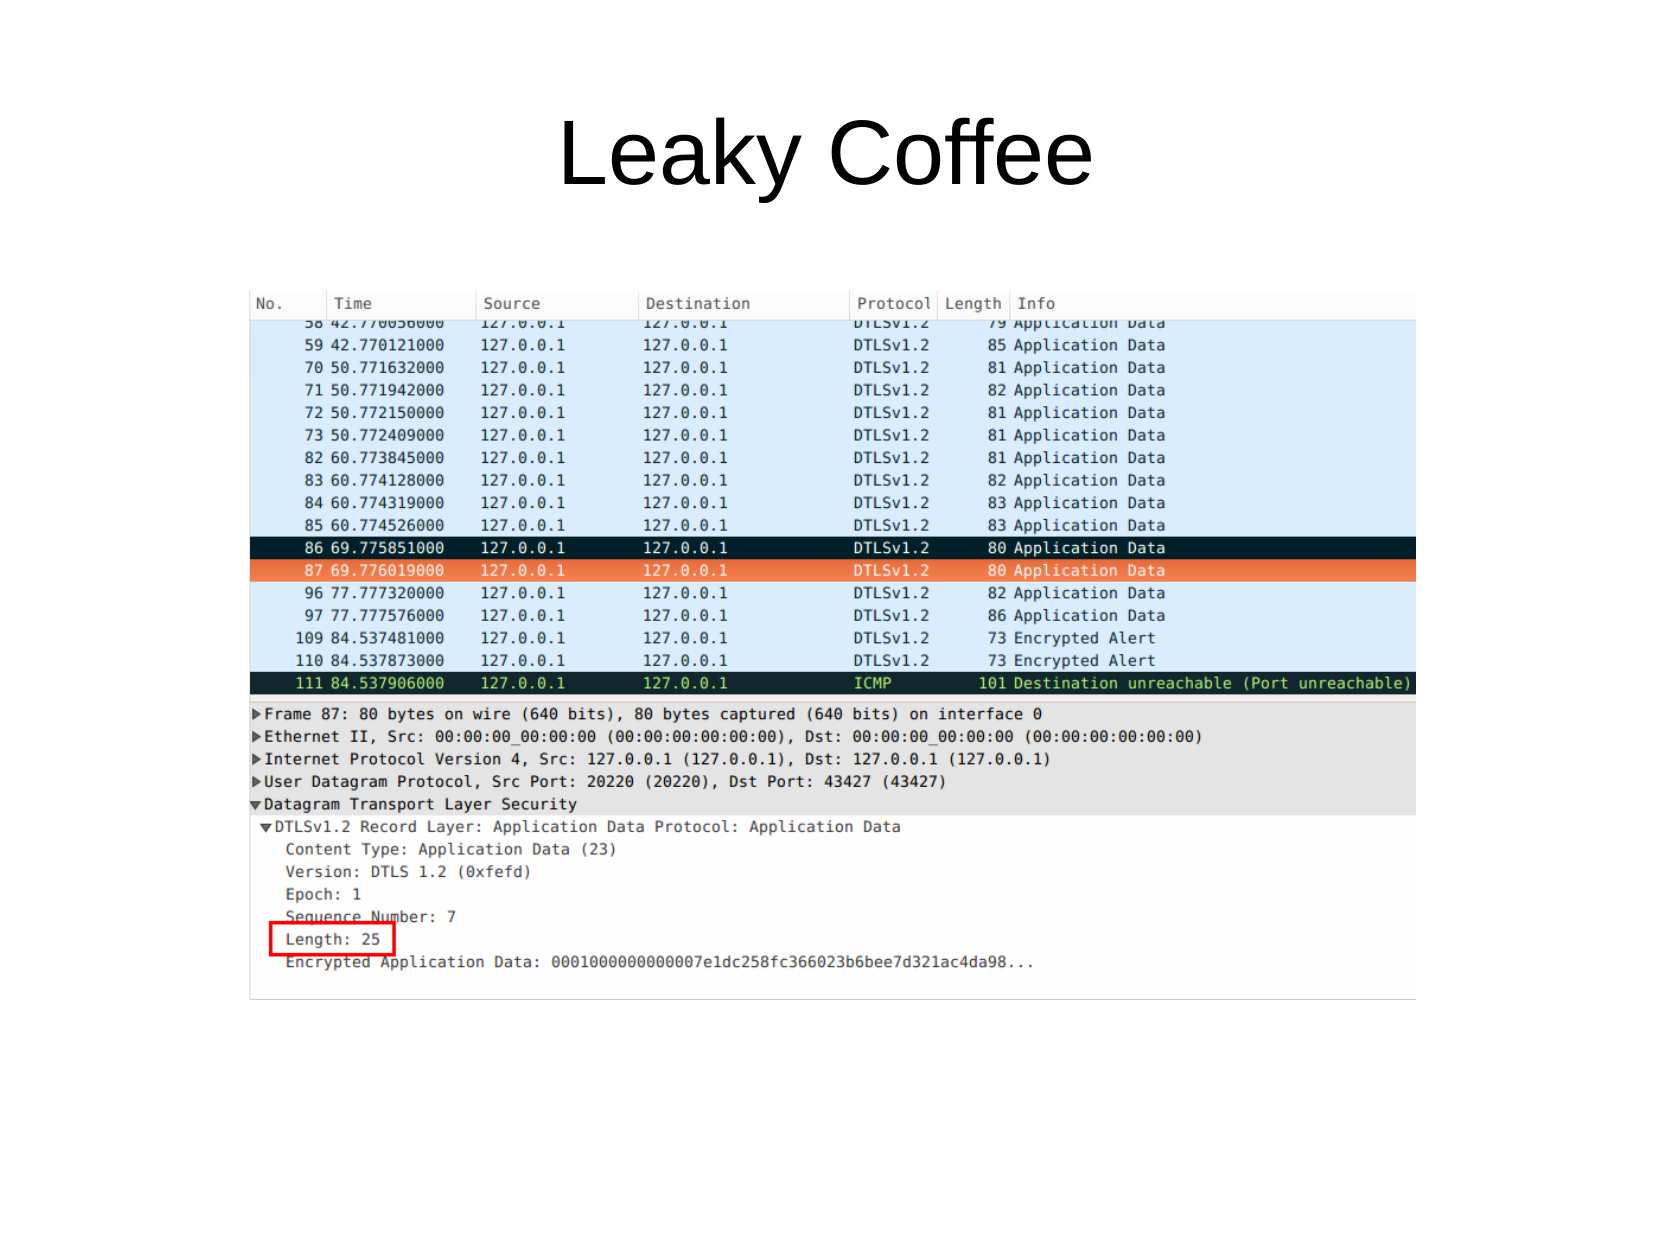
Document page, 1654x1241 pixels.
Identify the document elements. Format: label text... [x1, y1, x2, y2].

picture [237, 290, 1416, 1010]
title Leaky Coffee [82, 49, 1571, 257]
